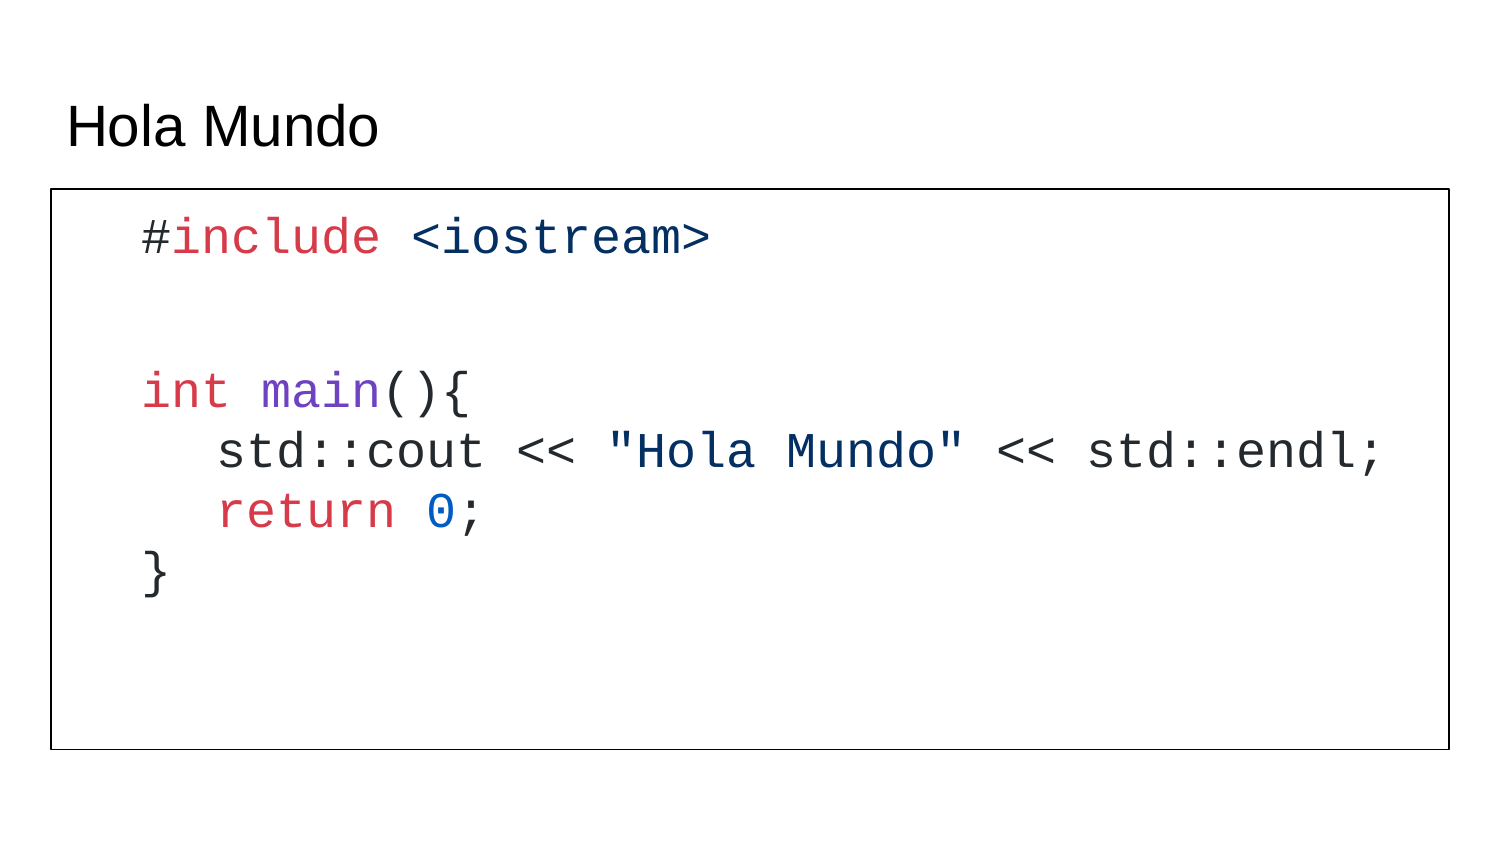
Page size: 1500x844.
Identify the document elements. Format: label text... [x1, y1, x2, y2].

list #include <iostream> int main(){ std::cout << "Hola Mundo" << std::endl; return 0; } [51, 189, 1449, 750]
title Hola Mundo [51, 72, 1449, 167]
